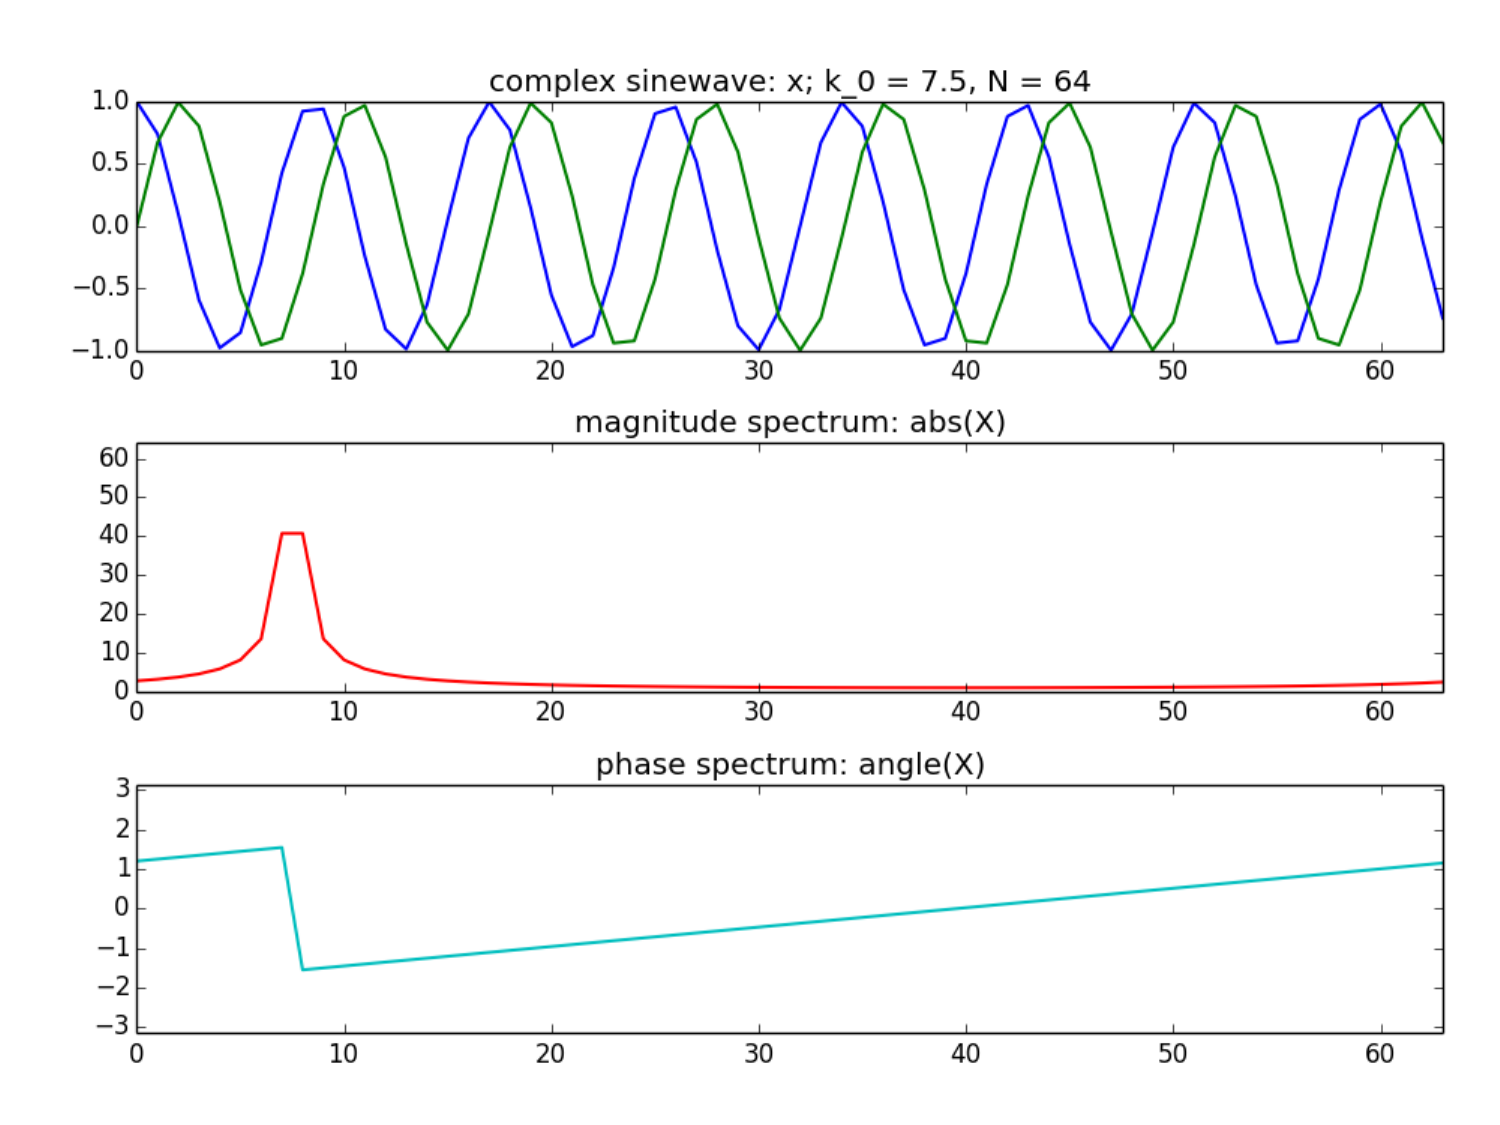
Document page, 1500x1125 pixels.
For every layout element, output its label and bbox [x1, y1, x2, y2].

picture [45, 42, 1470, 1093]
